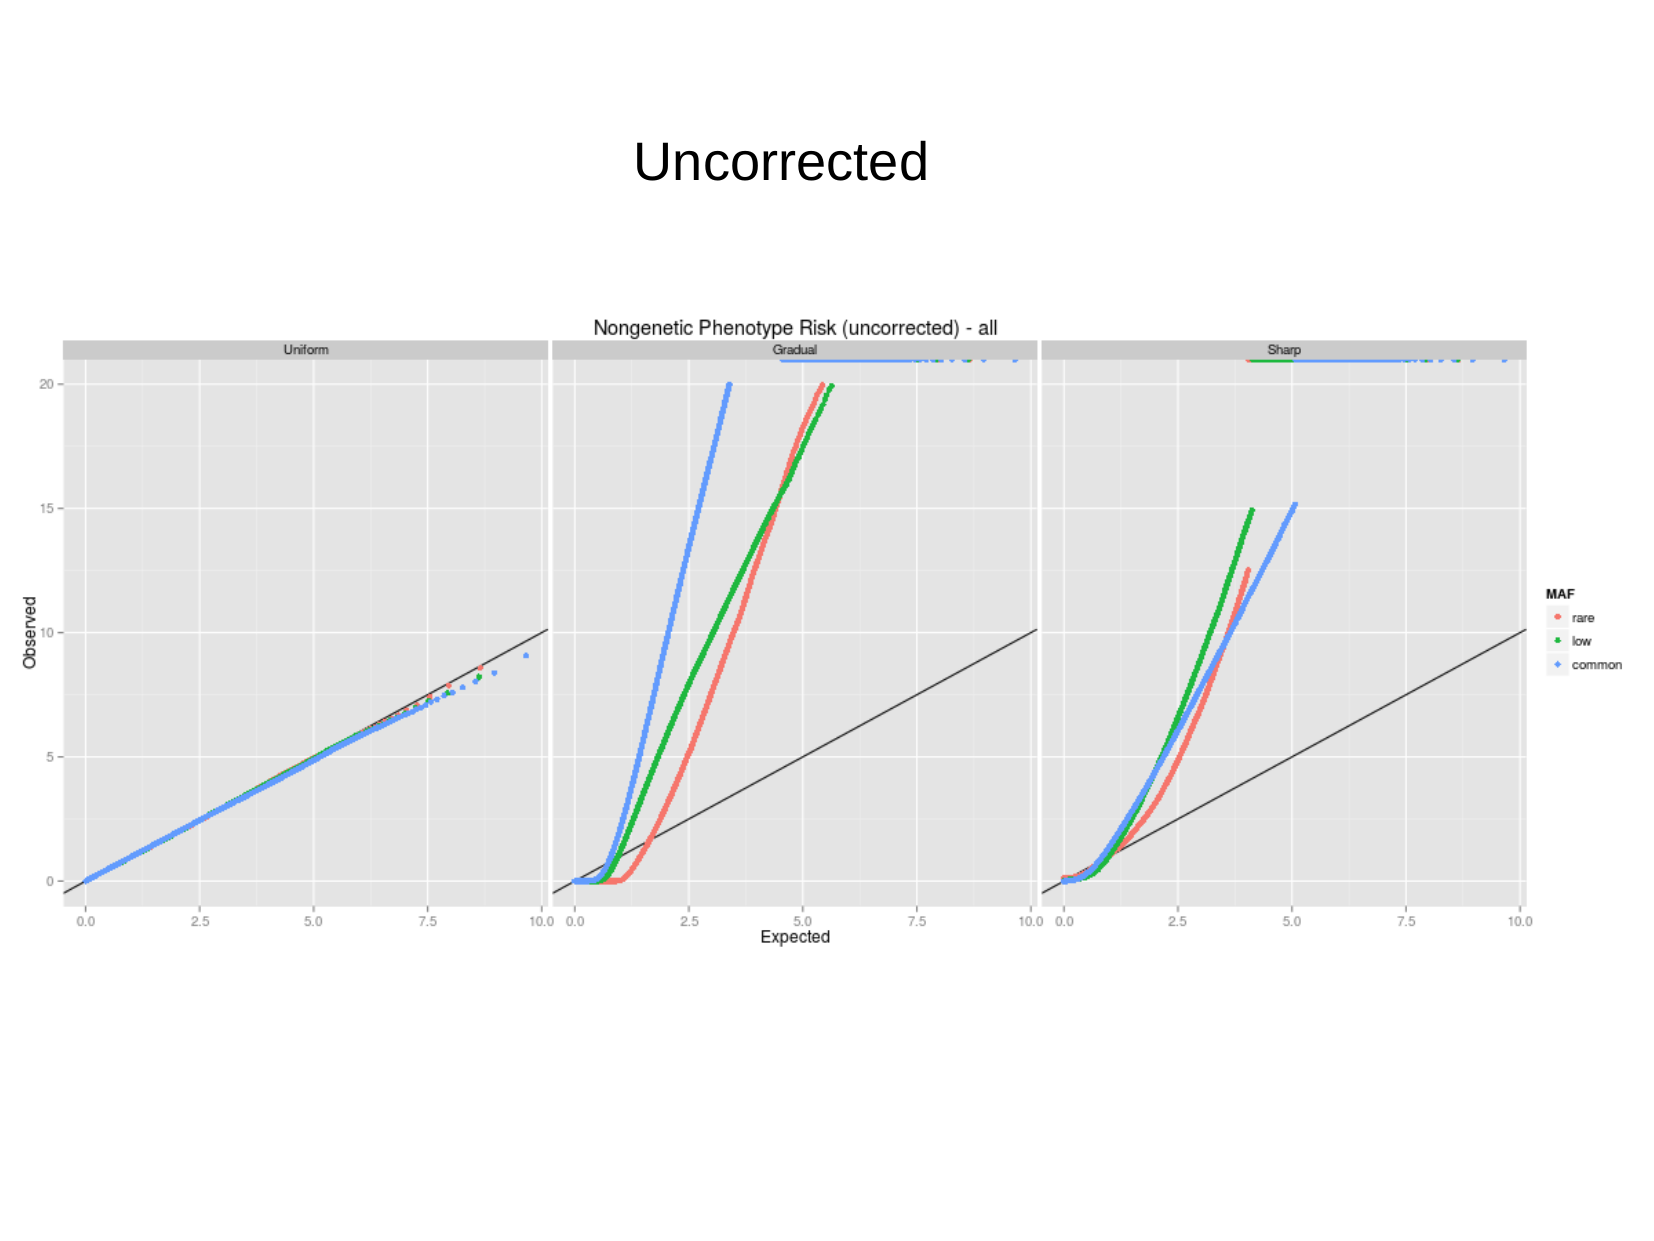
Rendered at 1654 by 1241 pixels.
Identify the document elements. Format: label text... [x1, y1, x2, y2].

text_box Uncorrected [618, 123, 945, 200]
picture [8, 295, 1654, 958]
